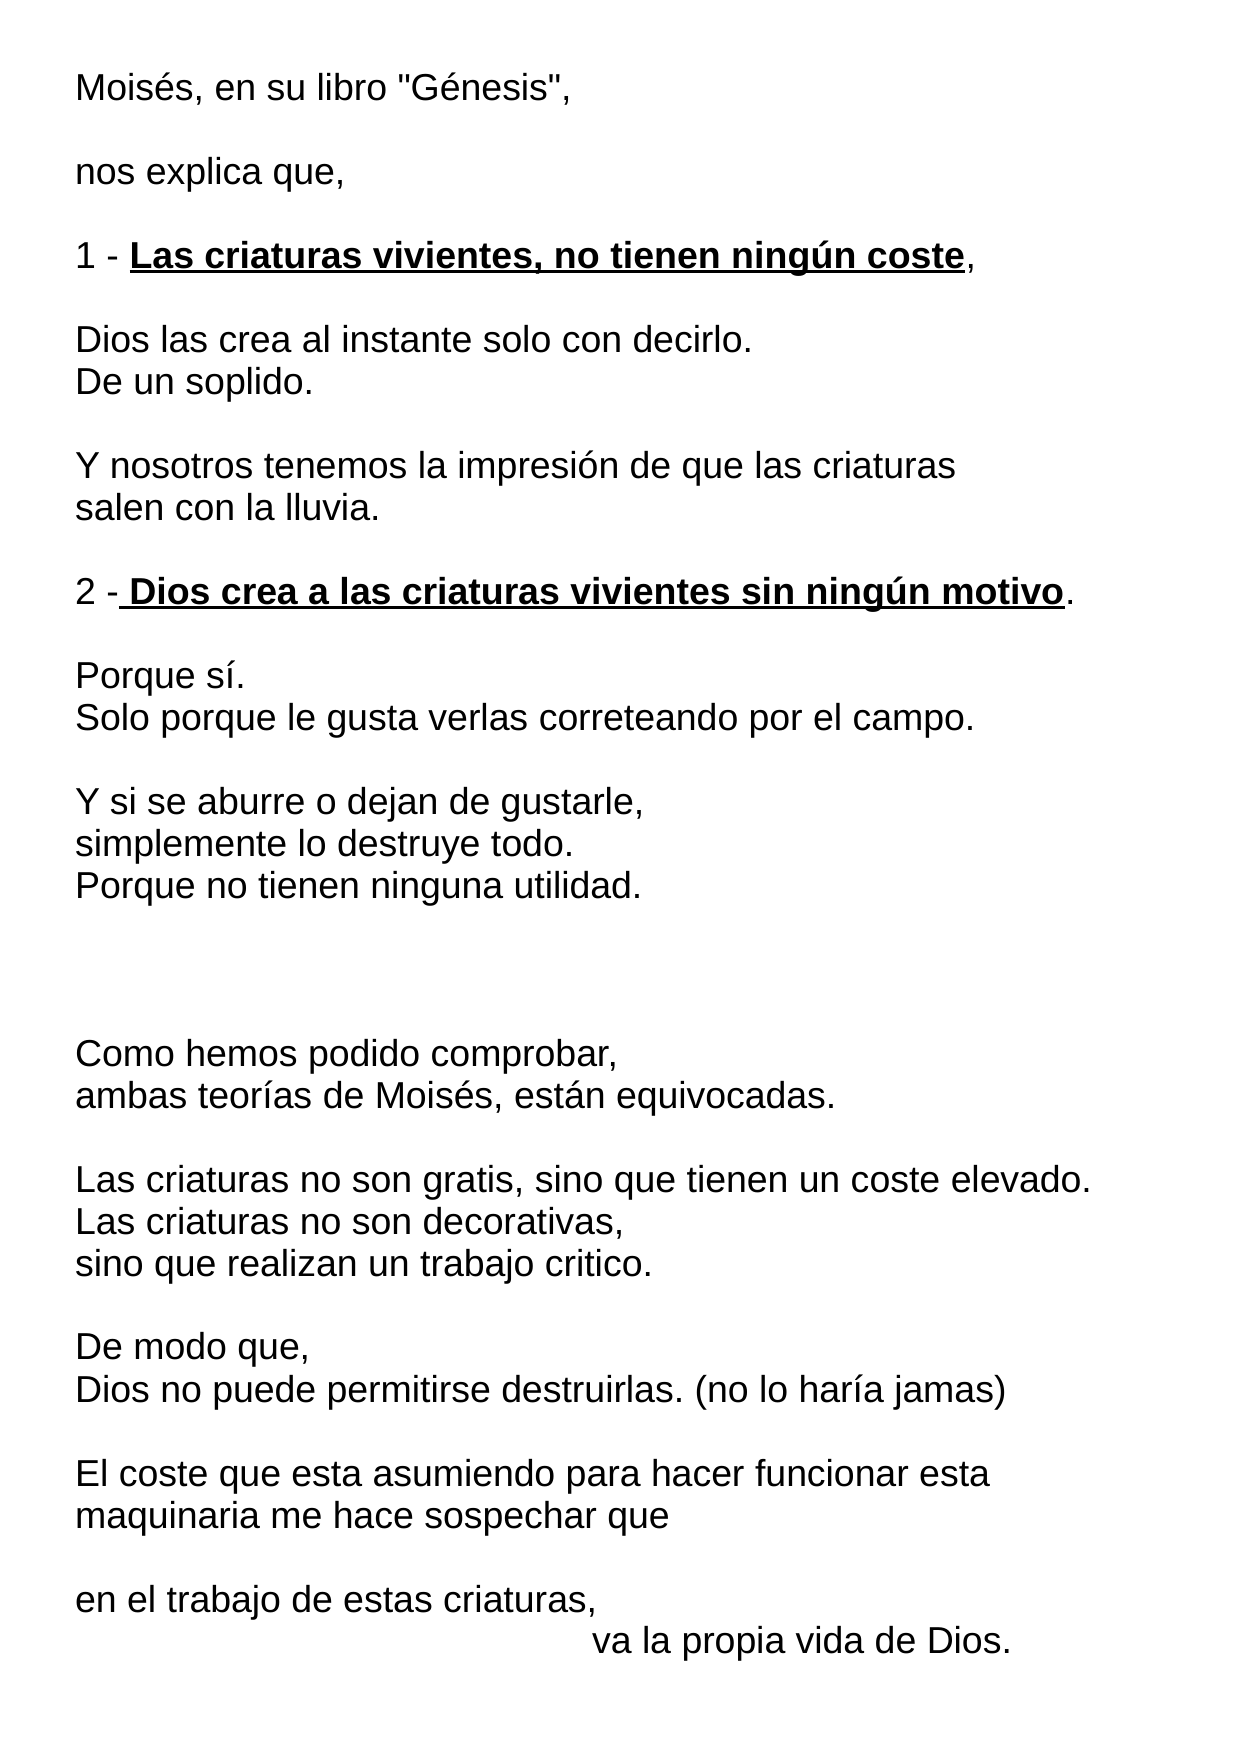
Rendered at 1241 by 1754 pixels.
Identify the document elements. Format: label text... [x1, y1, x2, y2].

text_box Moisés, en su libro "Génesis", nos explica que, 1 - Las criaturas vivientes, no tienen ningún coste, Dios las crea al instante solo con decirlo. De un soplido. Y nosotros tenemos la impresión de que las criaturas salen con la lluvia. 2 - Dios crea a las criaturas vivientes sin ningún motivo. Porque sí. Solo porque le gusta verlas correteando por el campo. Y si se aburre o dejan de gustarle, simplemente lo destruye todo. Porque no tienen ninguna utilidad. Como hemos podido comprobar, ambas teorías de Moisés, están equivocadas. Las criaturas no son gratis, sino que tienen un coste elevado. Las criaturas no son decorativas, sino que realizan un trabajo critico. De modo que, Dios no puede permitirse destruirlas. (no lo haría jamas) El coste que esta asumiendo para hacer funcionar esta maquinaria me hace sospechar que en el trabajo de estas criaturas, va la propia vida de Dios. [60, 59, 1182, 1678]
